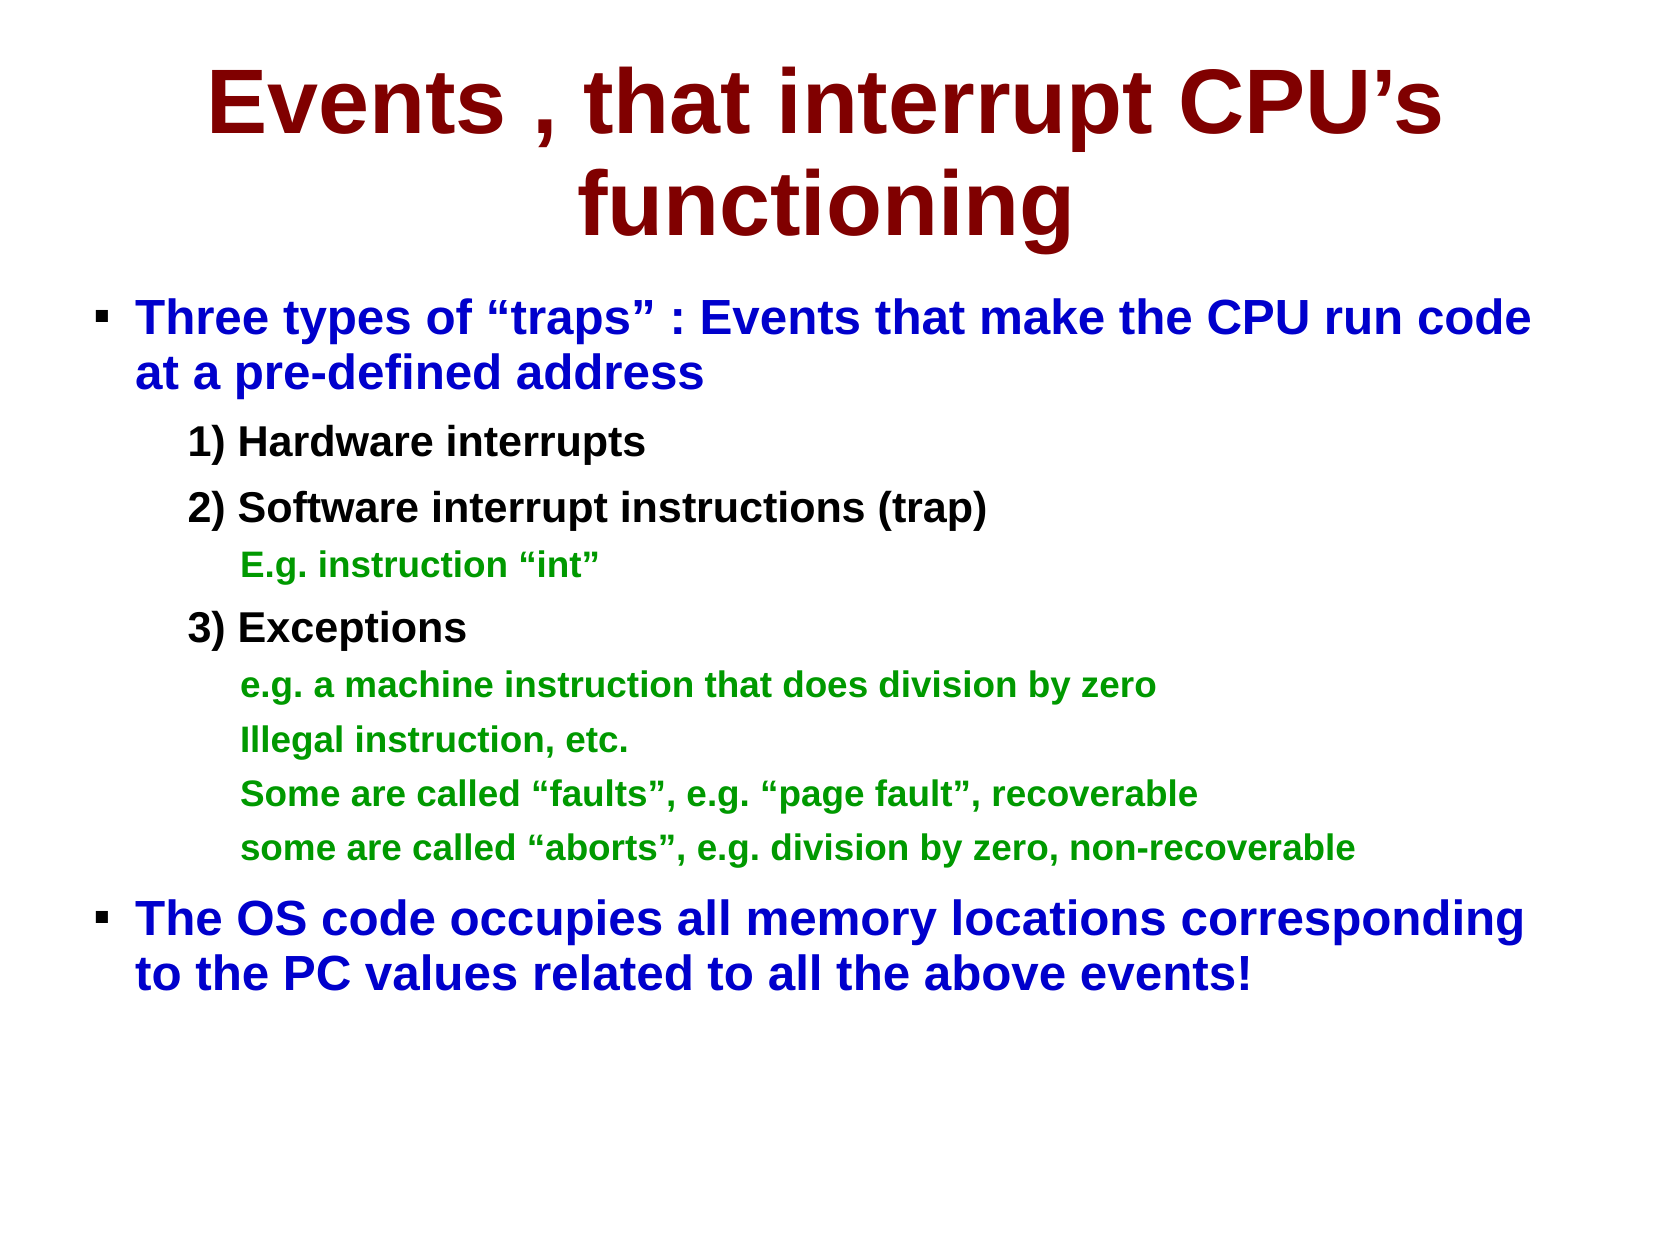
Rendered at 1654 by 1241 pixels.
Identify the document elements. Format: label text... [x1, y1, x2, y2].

title Events , that interrupt CPU’s functioning [82, 49, 1571, 257]
list Three types of “traps” : Events that make the CPU run code at a pre-defined address 1) Hardware interrupts 2) Software interrupt instructions (trap) E.g. instruction “int” 3) Exceptions e.g. a machine instruction that does division by zero Illegal instruction, etc. Some are called “faults”, e.g. “page fault”, recoverable some are called “aborts”, e.g. division by zero, non-recoverable The OS code occupies all memory locations corresponding to the PC values related to all the above events! [82, 290, 1571, 1010]
